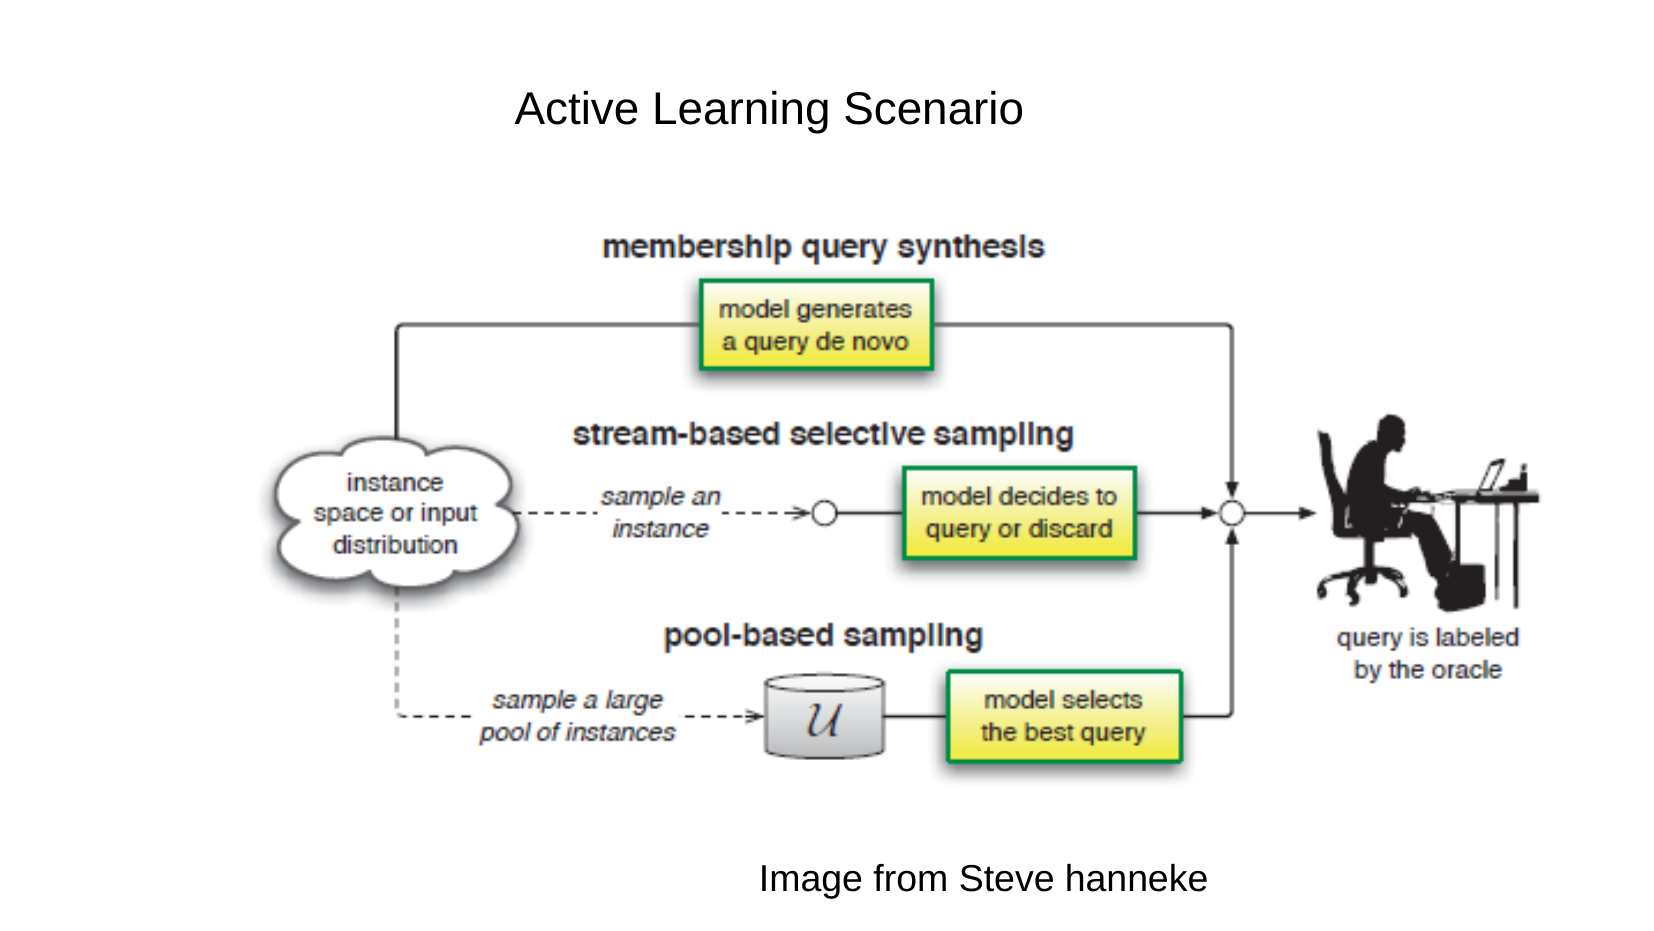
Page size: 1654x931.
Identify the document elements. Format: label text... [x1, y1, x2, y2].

picture [236, 212, 1567, 790]
text_box Image from Steve hanneke [744, 850, 1224, 908]
text_box Active Learning Scenario [499, 75, 1040, 142]
